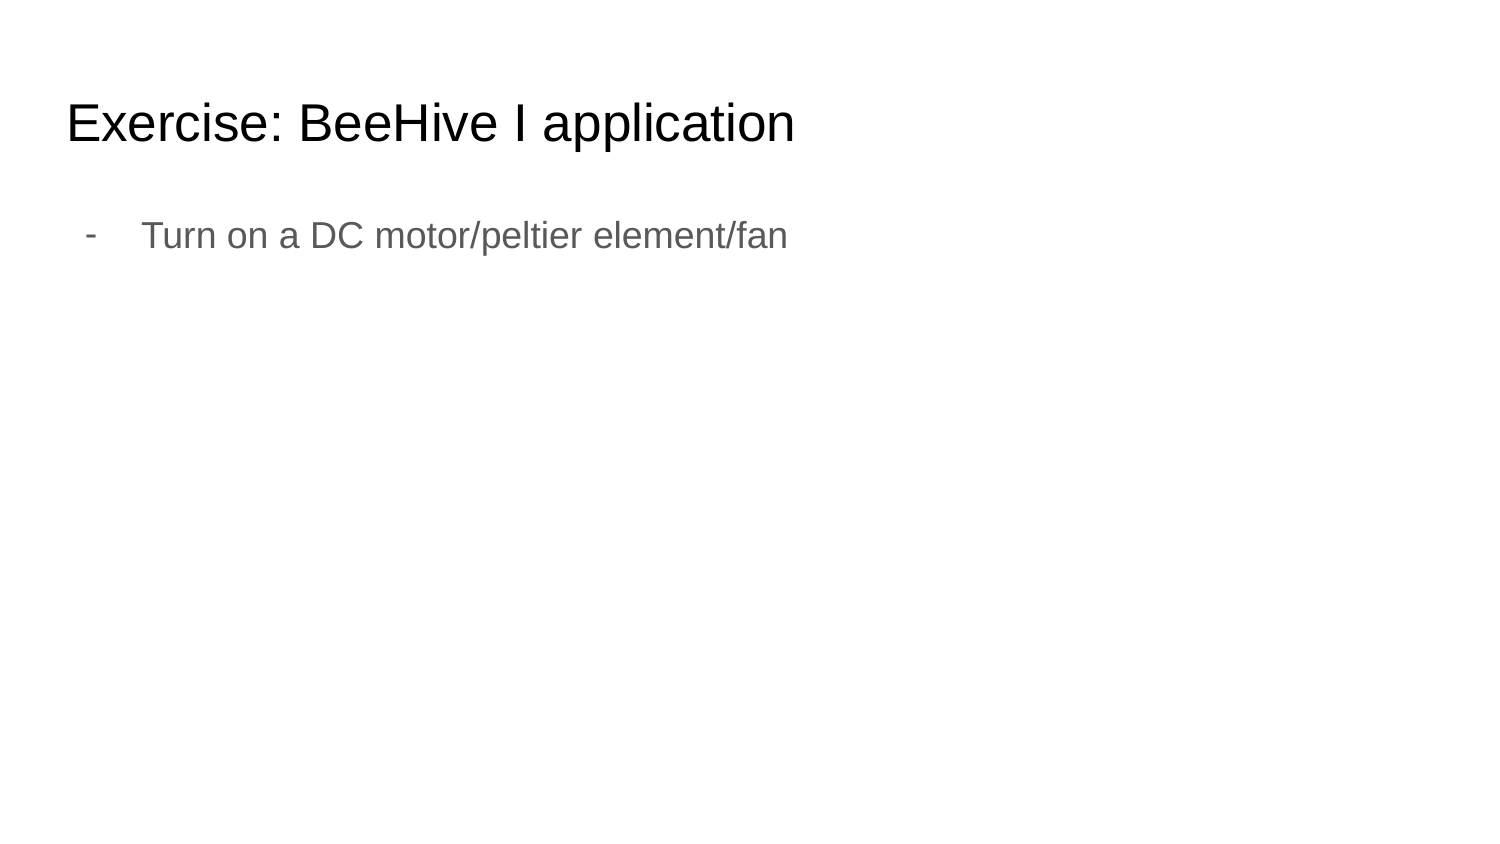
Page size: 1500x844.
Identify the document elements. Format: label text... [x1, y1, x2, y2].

list Turn on a DC motor/peltier element/fan [51, 189, 1449, 750]
title Exercise: BeeHive I application [51, 72, 1449, 167]
